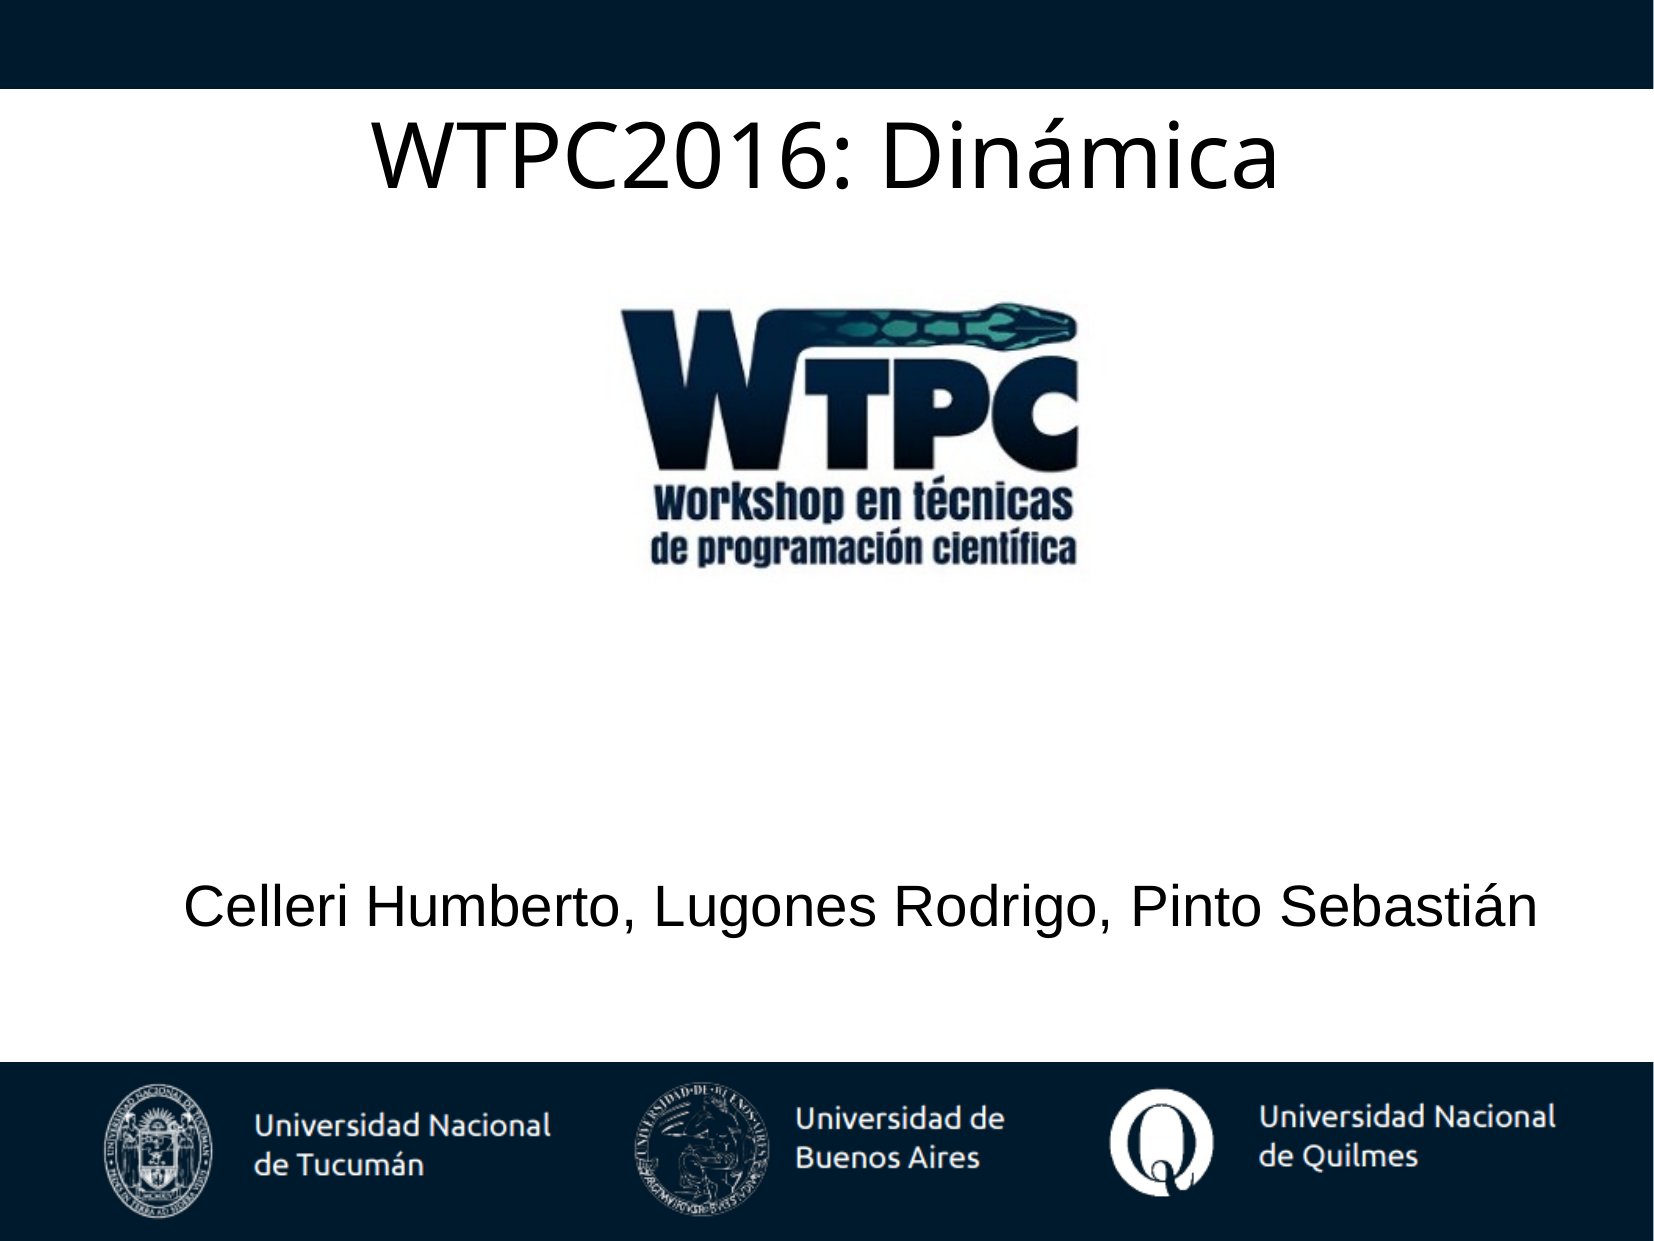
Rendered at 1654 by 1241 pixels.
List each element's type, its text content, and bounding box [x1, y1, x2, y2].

title WTPC2016: Dinámica [82, 49, 1571, 257]
picture [0, 1062, 1654, 1241]
list Celleri Humberto, Lugones Rodrigo, Pinto Sebastián [82, 778, 1571, 1010]
picture [0, 0, 1654, 89]
picture [607, 290, 1112, 586]
